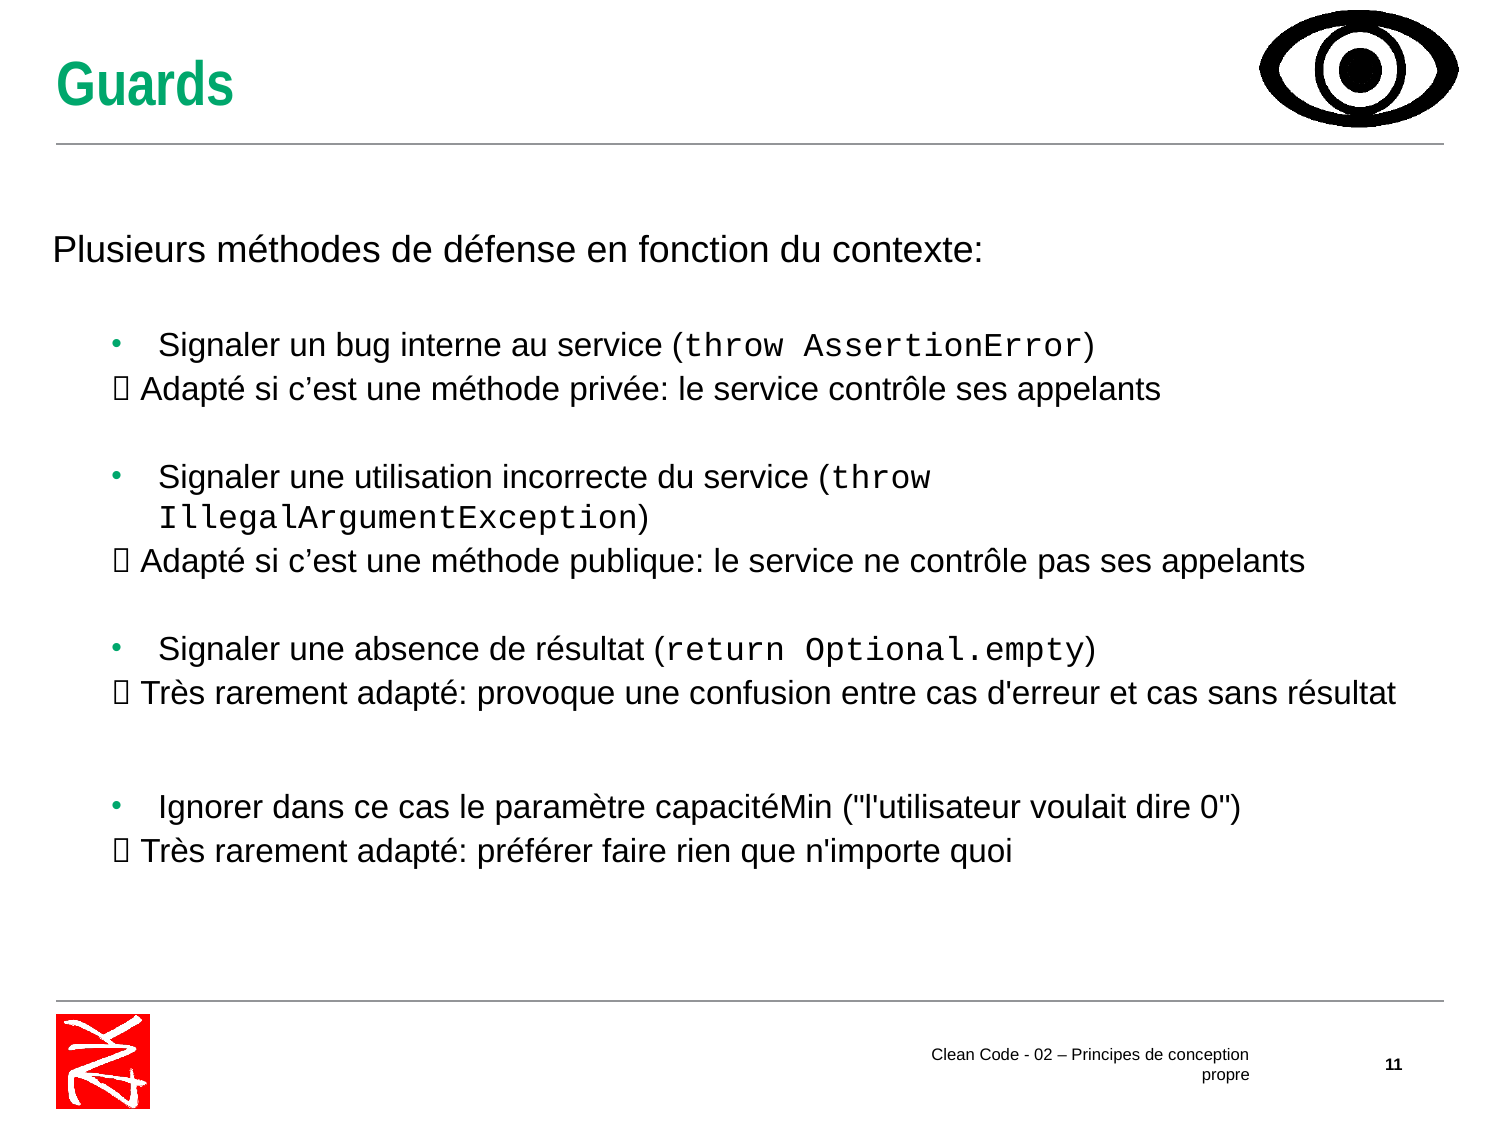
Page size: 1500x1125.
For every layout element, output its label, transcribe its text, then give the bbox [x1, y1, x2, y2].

title Guards [56, 18, 1247, 142]
slide_number <number> [1372, 1049, 1403, 1079]
list Plusieurs méthodes de défense en fonction du contexte: Signaler un bug interne au service (throw AssertionError)  Adapté si c’est une méthode privée: le service contrôle ses appelants Signaler une utilisation incorrecte du service (throw IllegalArgumentException)  Adapté si c’est une méthode publique: le service ne contrôle pas ses appelants Signaler une absence de résultat (return Optional.empty)  Très rarement adapté: provoque une confusion entre cas d'erreur et cas sans résultat Ignorer dans ce cas le paramètre capacitéMin ("l'utilisateur voulait dire 0")  Très rarement adapté: préférer faire rien que n'importe quoi [52, 175, 1441, 976]
picture [1247, 0, 1473, 193]
picture [55, 1014, 151, 1109]
footer Clean Code - 02 – Principes de conception propre [919, 1049, 1250, 1079]
